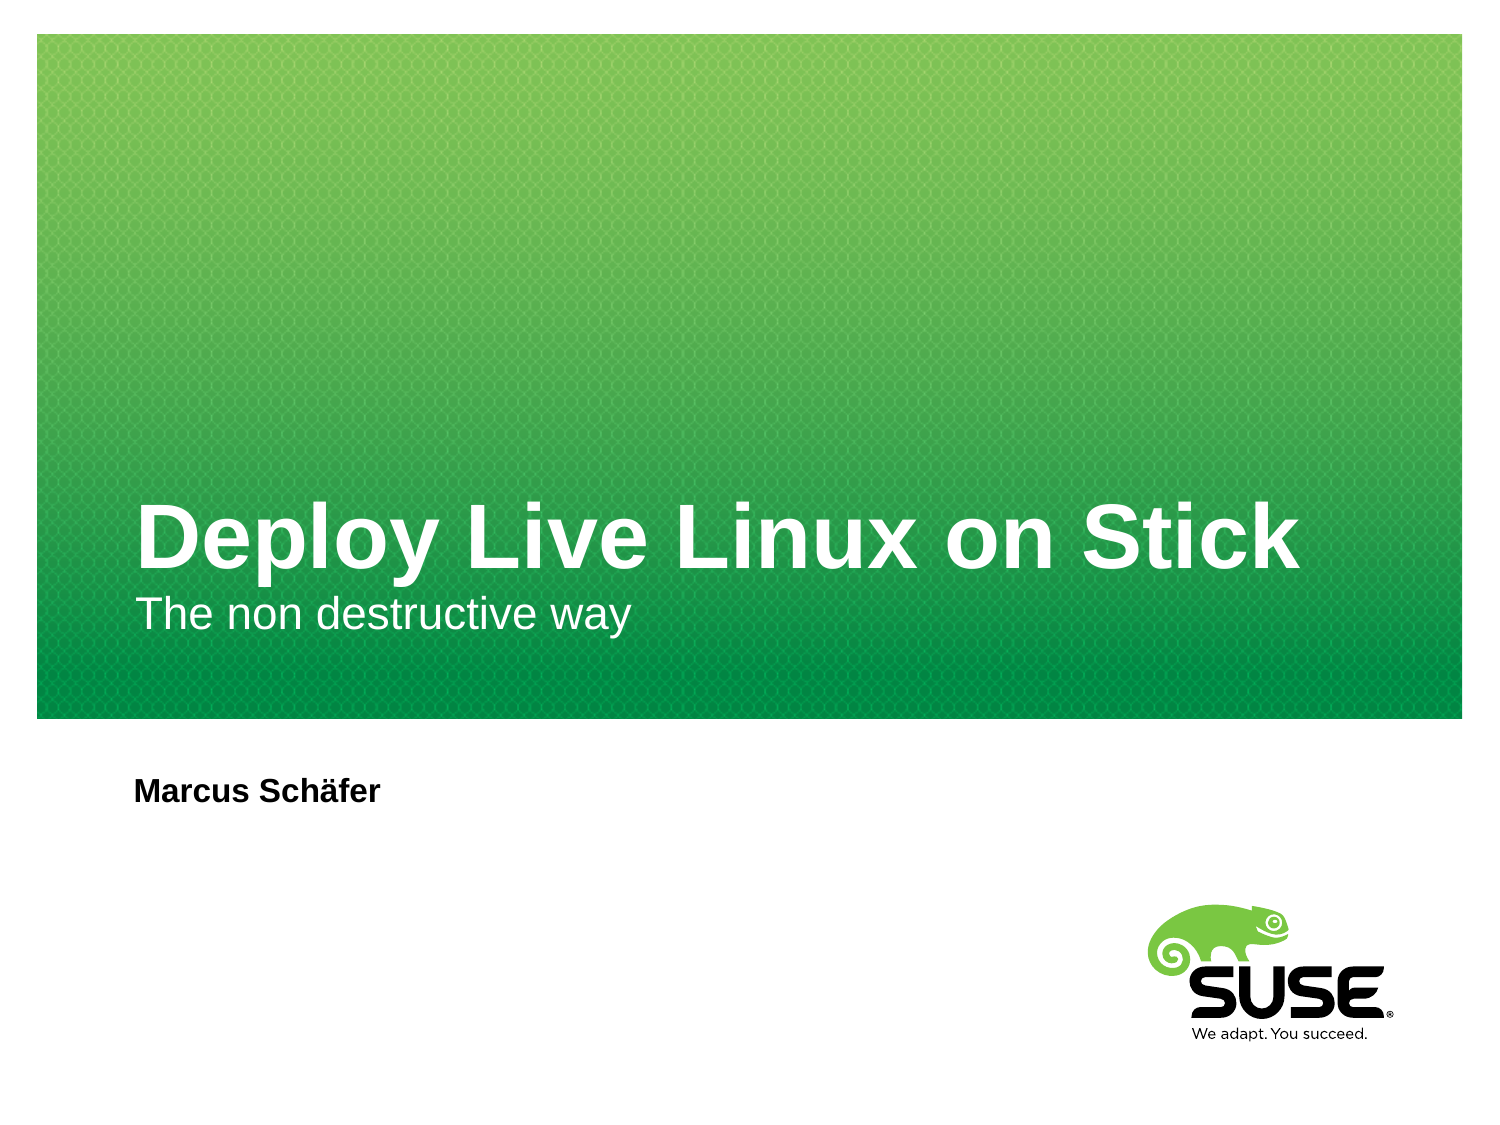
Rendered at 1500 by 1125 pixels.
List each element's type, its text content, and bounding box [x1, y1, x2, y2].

picture [37, 34, 1463, 719]
title Deploy Live Linux on Stick The non destructive way [135, 388, 1409, 640]
subtitle Marcus Schäfer [133, 772, 758, 969]
